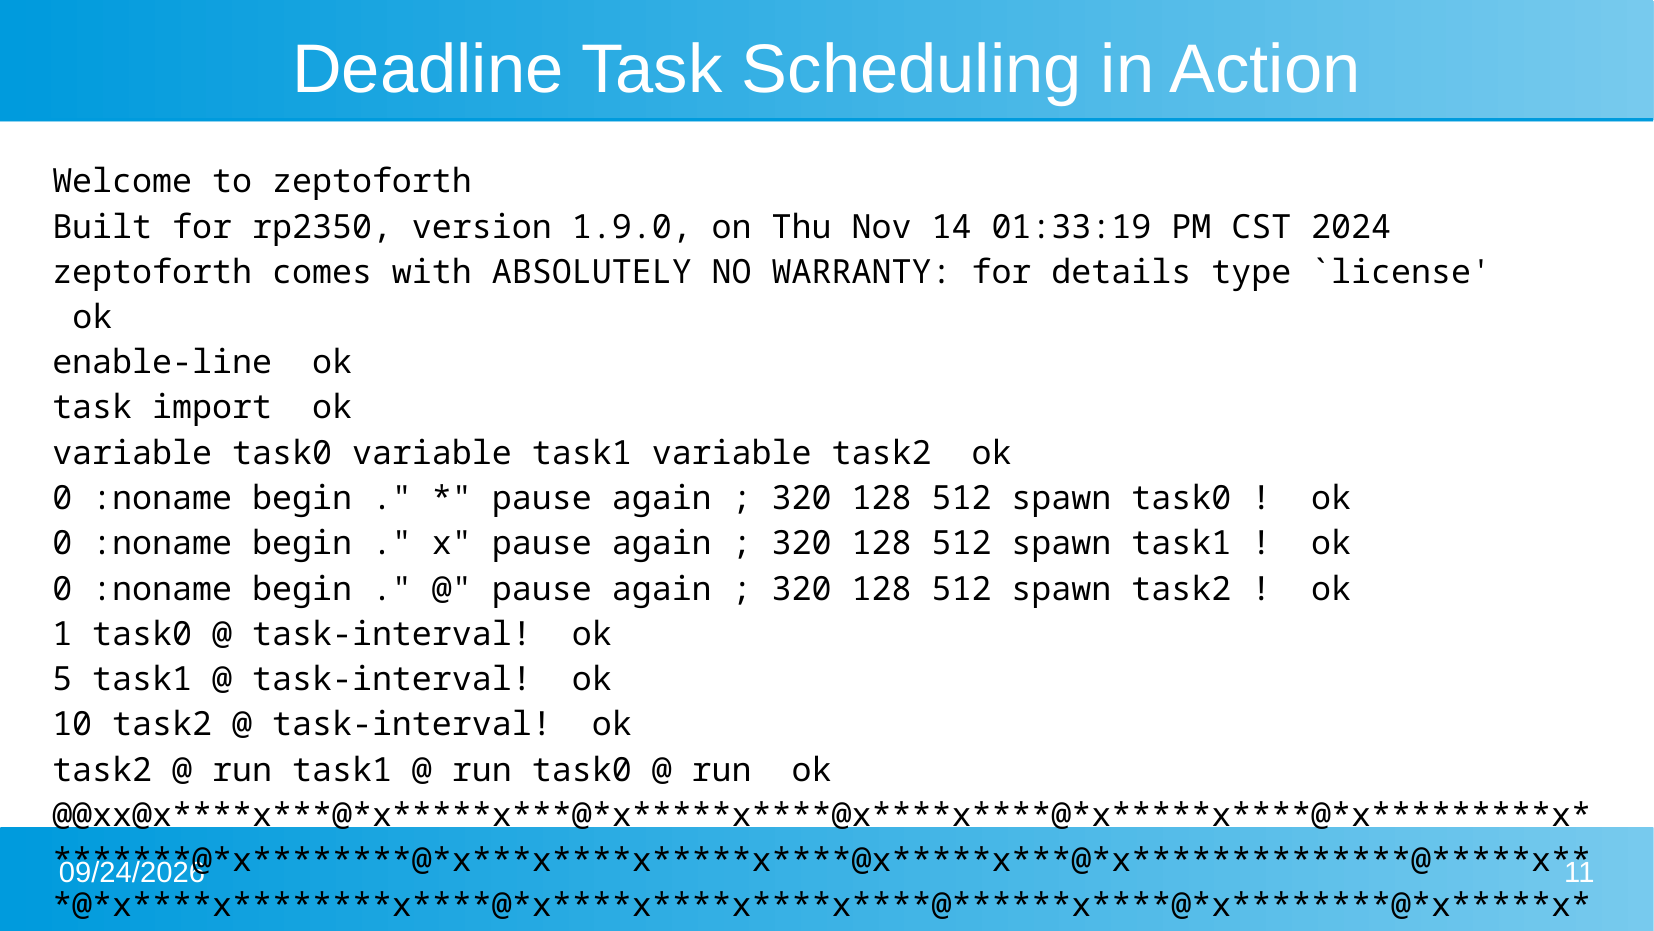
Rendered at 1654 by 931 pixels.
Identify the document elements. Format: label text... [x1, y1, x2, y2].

text_box Welcome to zeptoforth Built for rp2350, version 1.9.0, on Thu Nov 14 01:33:19 PM CST 2024 zeptoforth comes with ABSOLUTELY NO WARRANTY: for details type `license' ok enable-line ok task import ok variable task0 variable task1 variable task2 ok 0 :noname begin ." *" pause again ; 320 128 512 spawn task0 ! ok 0 :noname begin ." x" pause again ; 320 128 512 spawn task1 ! ok 0 :noname begin ." @" pause again ; 320 128 512 spawn task2 ! ok 1 task0 @ task-interval! ok 5 task1 @ task-interval! ok 10 task2 @ task-interval! ok task2 @ run task1 @ run task0 @ run ok @@xx@x****x***@*x*****x***@*x*****x****@x****x****@*x*****x****@*x*********x********@*x********@*x***x****x*****x****@x*****x***@*x**************@*****x***@*x****x********x****@*x****x****x****x****@******x****@*x********@*x*****x***@*x****x***@*x*****x*****x*****x***@*****x*****x*****x***@*x****x**********x***@x*****x****@**********x*******@*x****x****@******x****@x*****x****@x****x****@*********@*x*****x*****x****x**@ [37, 150, 1613, 830]
title Deadline Task Scheduling in Action [59, 29, 1595, 108]
